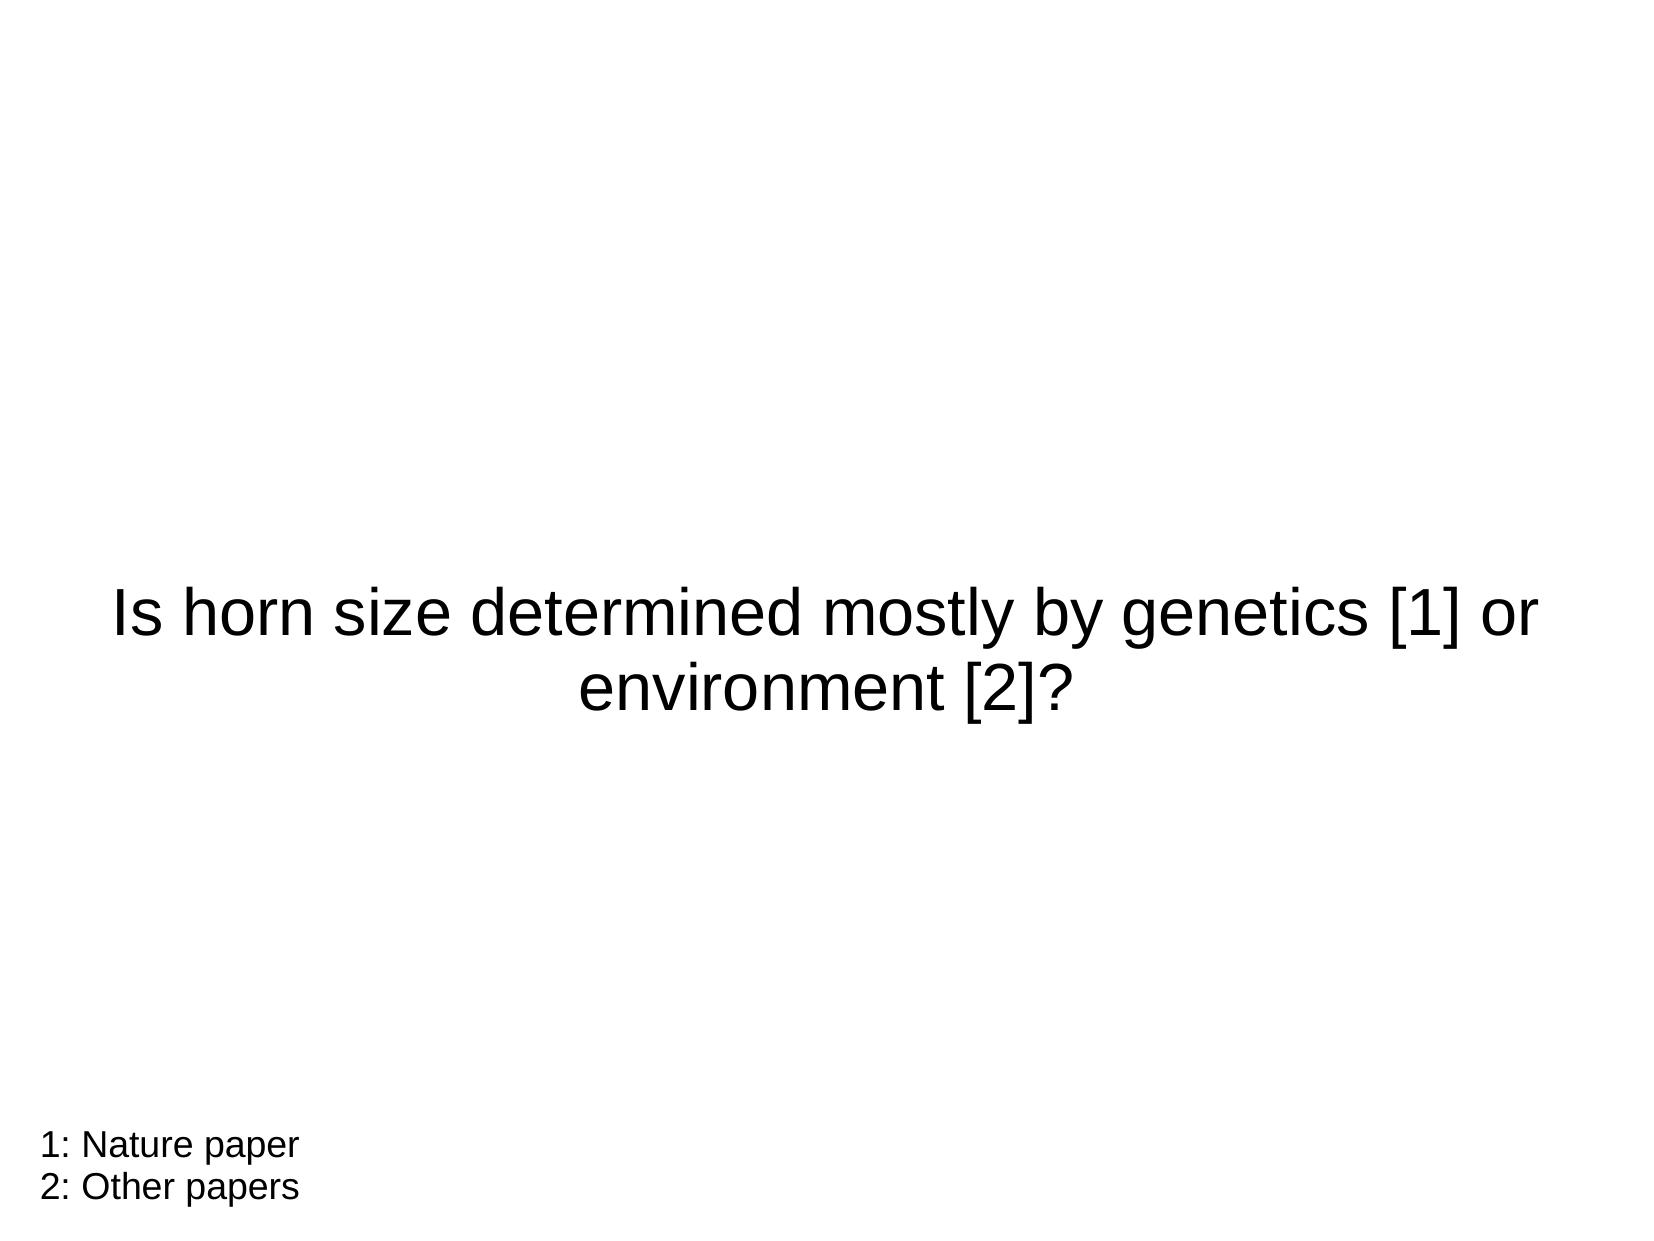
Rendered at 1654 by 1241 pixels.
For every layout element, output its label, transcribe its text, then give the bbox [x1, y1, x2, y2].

text_box 1: Nature paper 2: Other papers [25, 1116, 316, 1216]
subtitle Is horn size determined mostly by genetics [1] or environment [2]? [82, 290, 1571, 1010]
